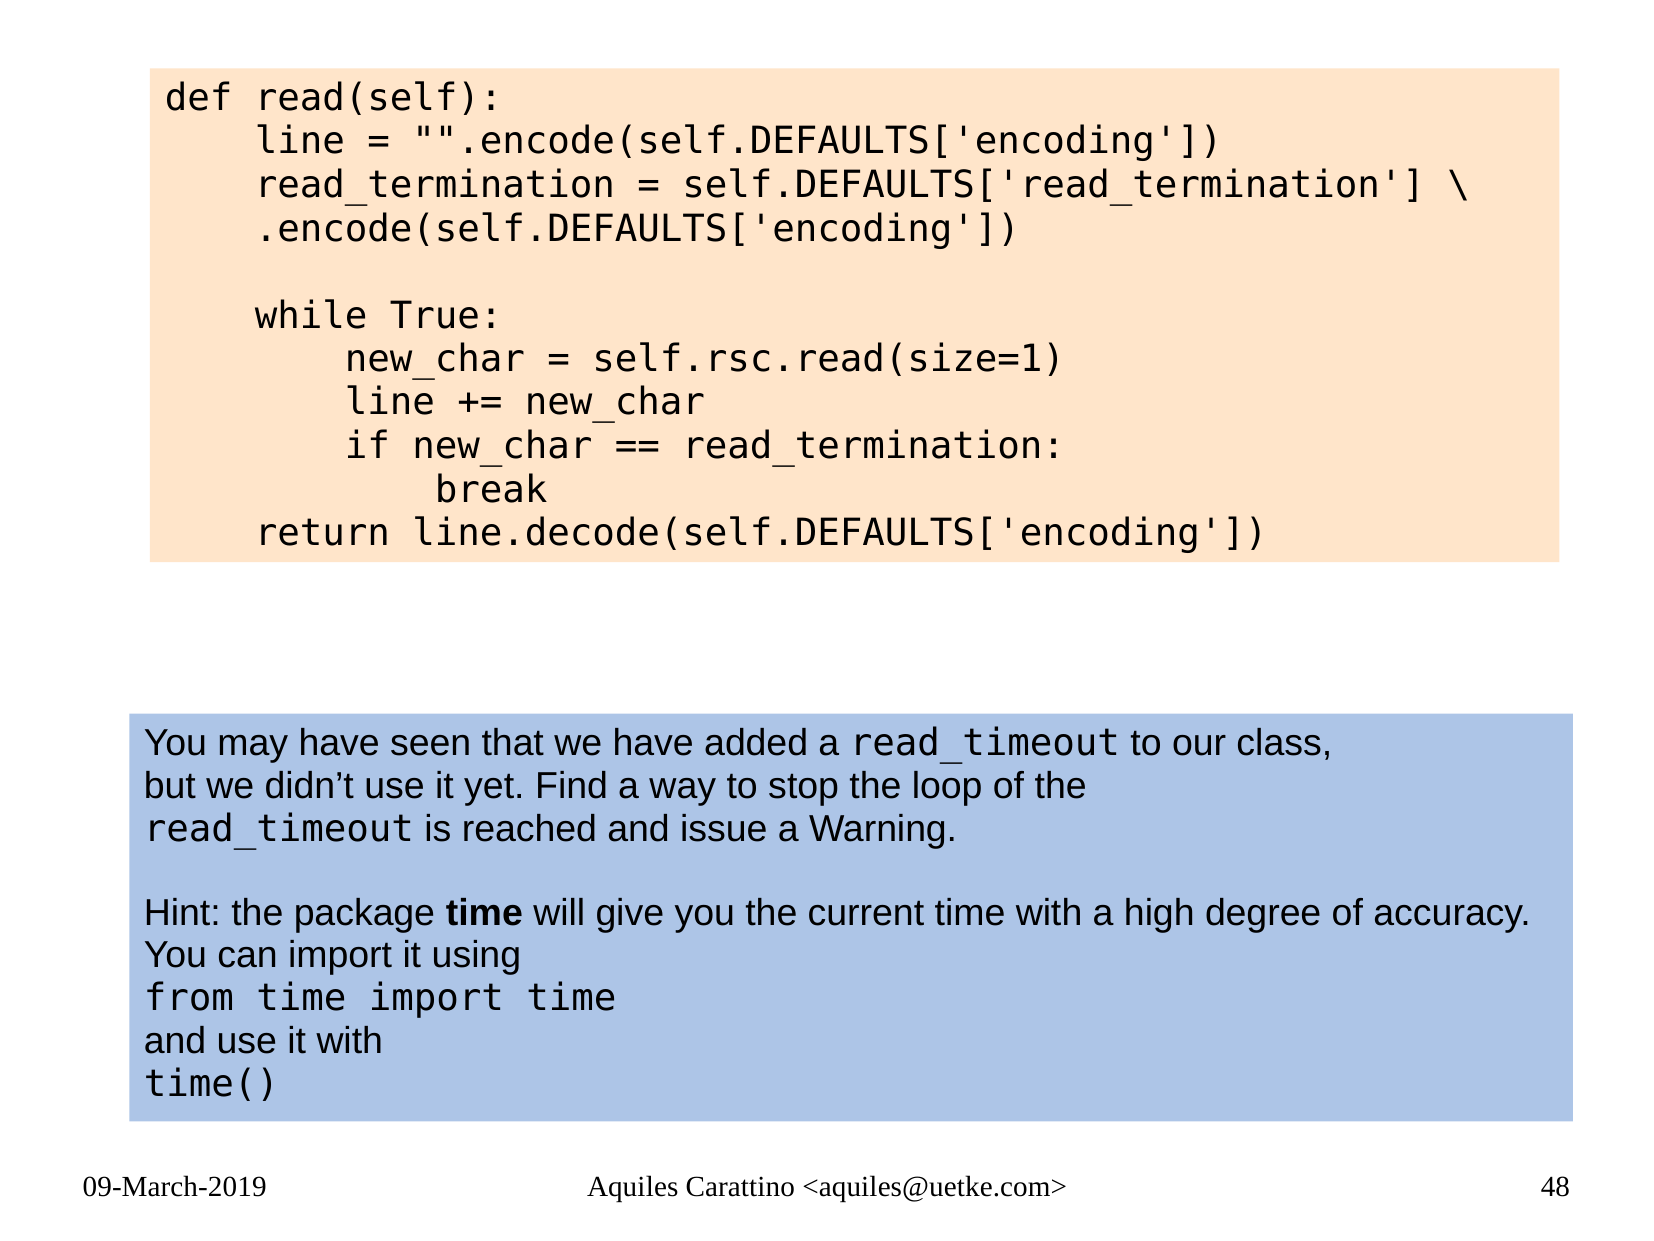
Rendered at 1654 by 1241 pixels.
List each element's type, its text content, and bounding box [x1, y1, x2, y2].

text_box def read(self): line = "".encode(self.DEFAULTS['encoding']) read_termination = self.DEFAULTS['read_termination'] \ .encode(self.DEFAULTS['encoding']) while True: new_char = self.rsc.read(size=1) line += new_char if new_char == read_termination: break return line.decode(self.DEFAULTS['encoding']) [149, 68, 1560, 563]
text_box You may have seen that we have added a read_timeout to our class, but we didn’t use it yet. Find a way to stop the loop of the read_timeout is reached and issue a Warning. Hint: the package time will give you the current time with a high degree of accuracy. You can import it using from time import time and use it with time() [129, 713, 1573, 1122]
